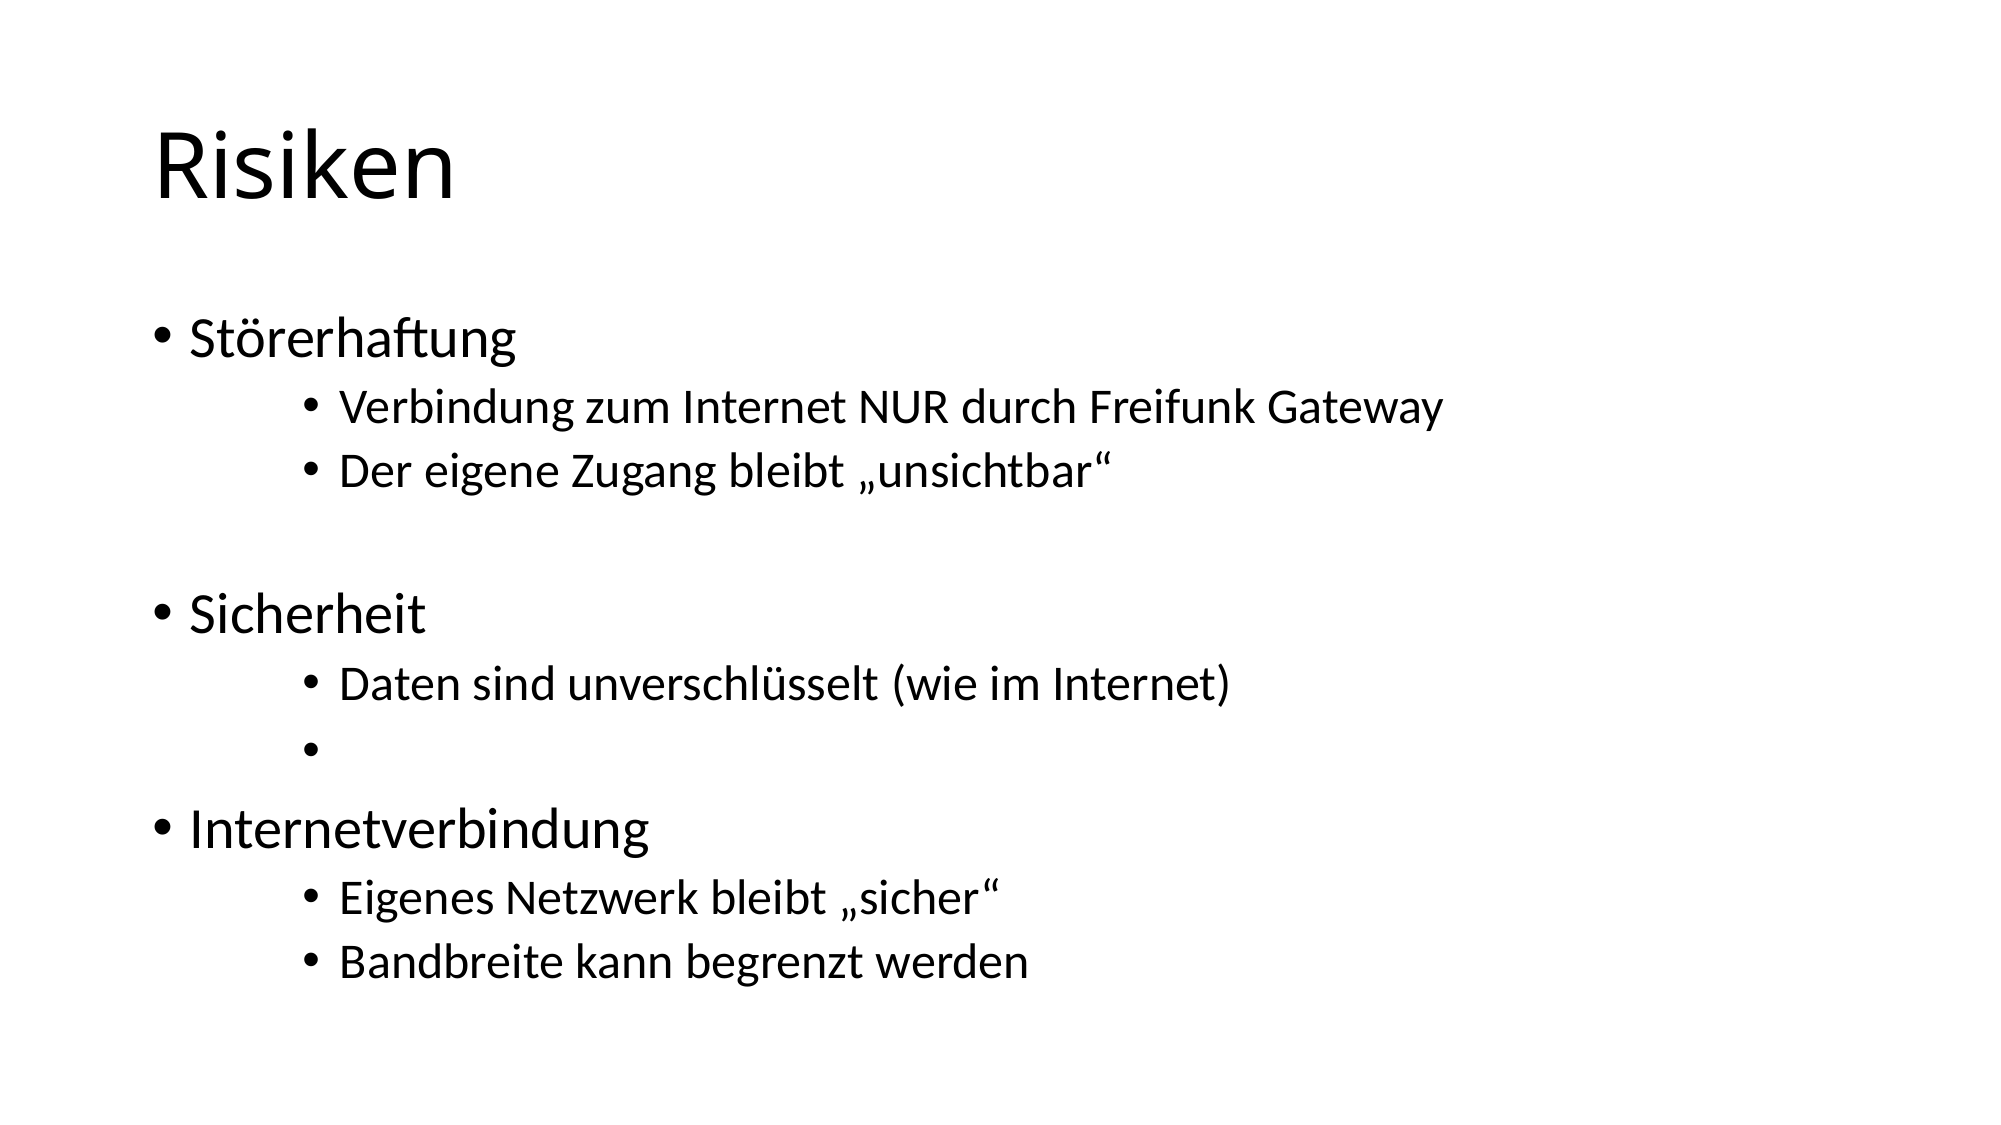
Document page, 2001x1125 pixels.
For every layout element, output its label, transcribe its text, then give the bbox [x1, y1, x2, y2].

list Störerhaftung Verbindung zum Internet NUR durch Freifunk Gateway Der eigene Zugang bleibt „unsichtbar“ Sicherheit Daten sind unverschlüsselt (wie im Internet) Internetverbindung Eigenes Netzwerk bleibt „sicher“ Bandbreite kann begrenzt werden [137, 299, 1863, 1014]
title Risiken [137, 59, 1863, 278]
